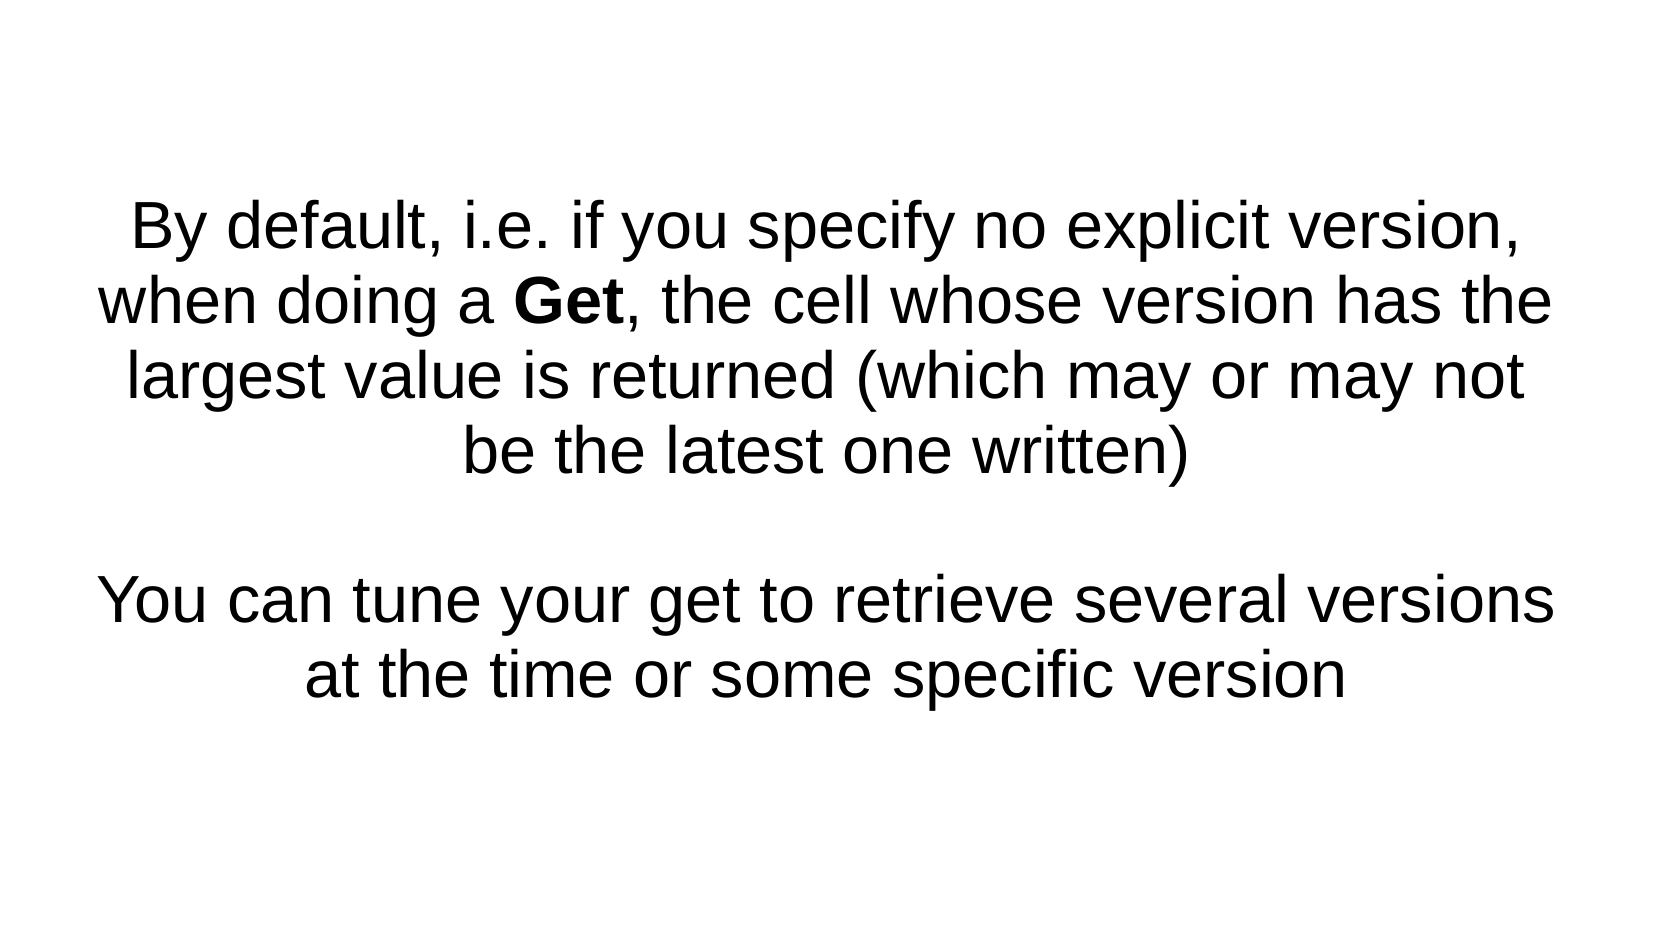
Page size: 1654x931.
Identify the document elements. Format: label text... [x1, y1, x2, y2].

subtitle By default, i.e. if you specify no explicit version, when doing a Get, the cell whose version has the largest value is returned (which may or may not be the latest one written) You can tune your get to retrieve several versions at the time or some specific version [82, 75, 1571, 826]
